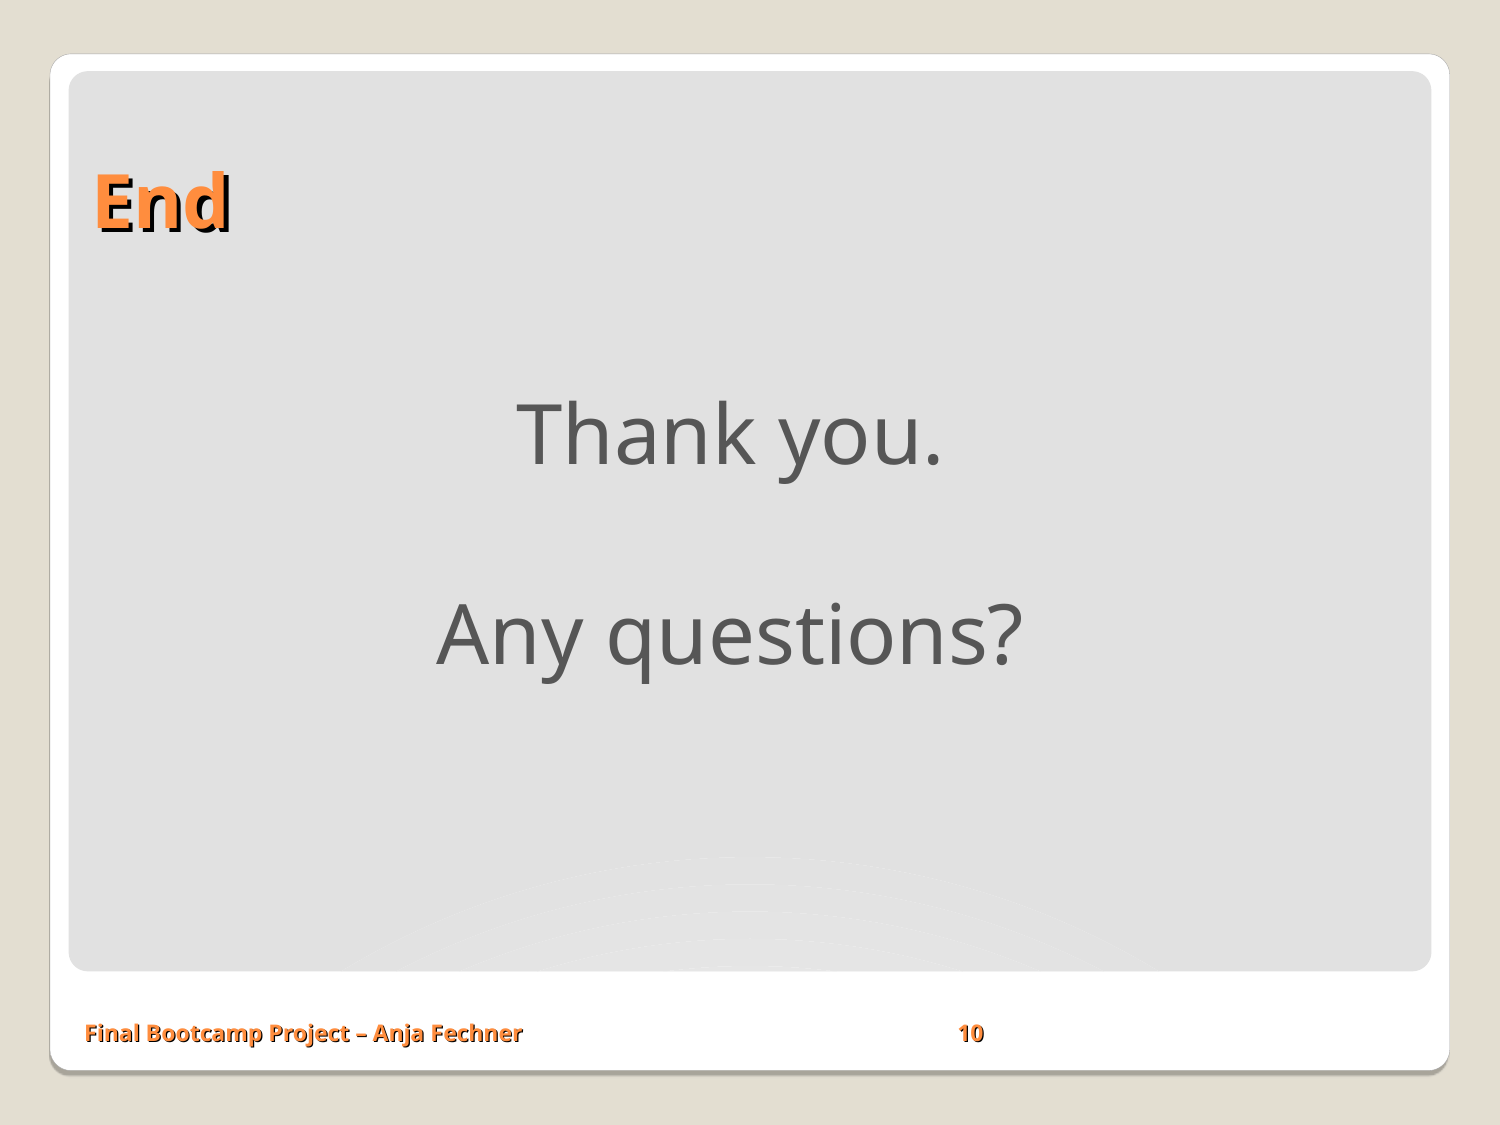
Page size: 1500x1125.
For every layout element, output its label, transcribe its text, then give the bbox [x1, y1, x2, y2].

title End [76, 78, 1420, 251]
text_box Thank you. Any questions? [395, 373, 1066, 692]
text_box Final Bootcamp Project – Anja Fechner [76, 1012, 1436, 1054]
